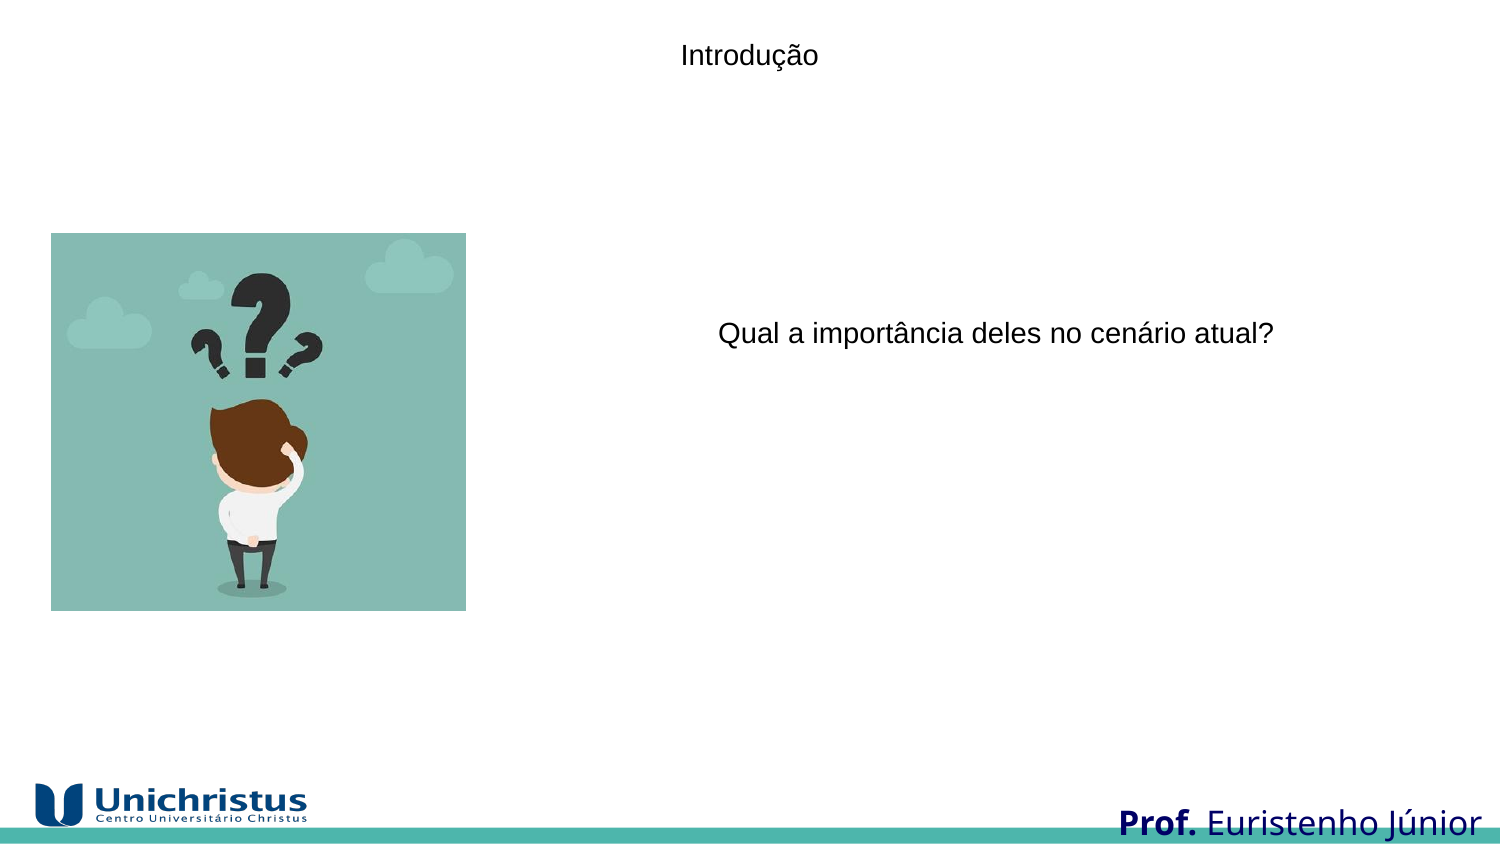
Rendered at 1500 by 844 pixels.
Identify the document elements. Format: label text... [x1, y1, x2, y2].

picture [51, 233, 466, 611]
picture [31, 781, 311, 828]
text_box Prof. Euristenho Júnior [1103, 791, 1500, 844]
title Introdução [51, 20, 1449, 137]
list Qual a importância deles no cenário atual? [544, 152, 1449, 750]
